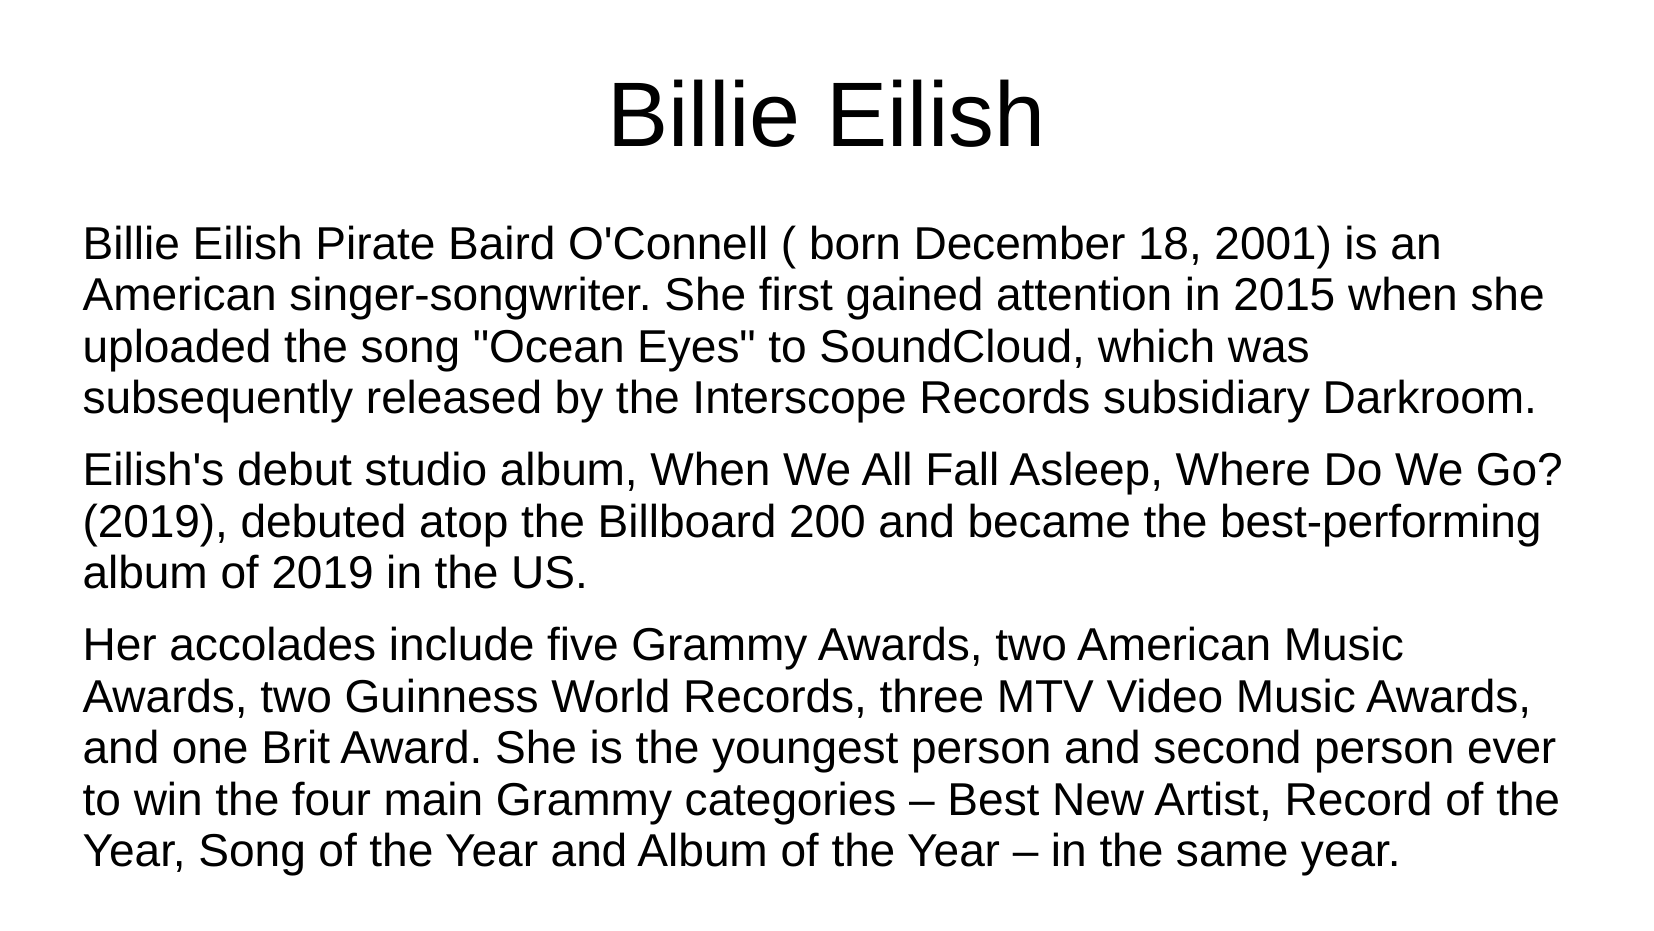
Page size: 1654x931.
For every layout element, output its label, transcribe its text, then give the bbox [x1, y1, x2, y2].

list Billie Eilish Pirate Baird O'Connell ( born December 18, 2001) is an American singer-songwriter. She first gained attention in 2015 when she uploaded the song "Ocean Eyes" to SoundCloud, which was subsequently released by the Interscope Records subsidiary Darkroom. Eilish's debut studio album, When We All Fall Asleep, Where Do We Go? (2019), debuted atop the Billboard 200 and became the best-performing album of 2019 in the US. Her accolades include five Grammy Awards, two American Music Awards, two Guinness World Records, three MTV Video Music Awards, and one Brit Award. She is the youngest person and second person ever to win the four main Grammy categories – Best New Artist, Record of the Year, Song of the Year and Album of the Year – in the same year. [82, 217, 1571, 886]
title Billie Eilish [82, 37, 1571, 193]
